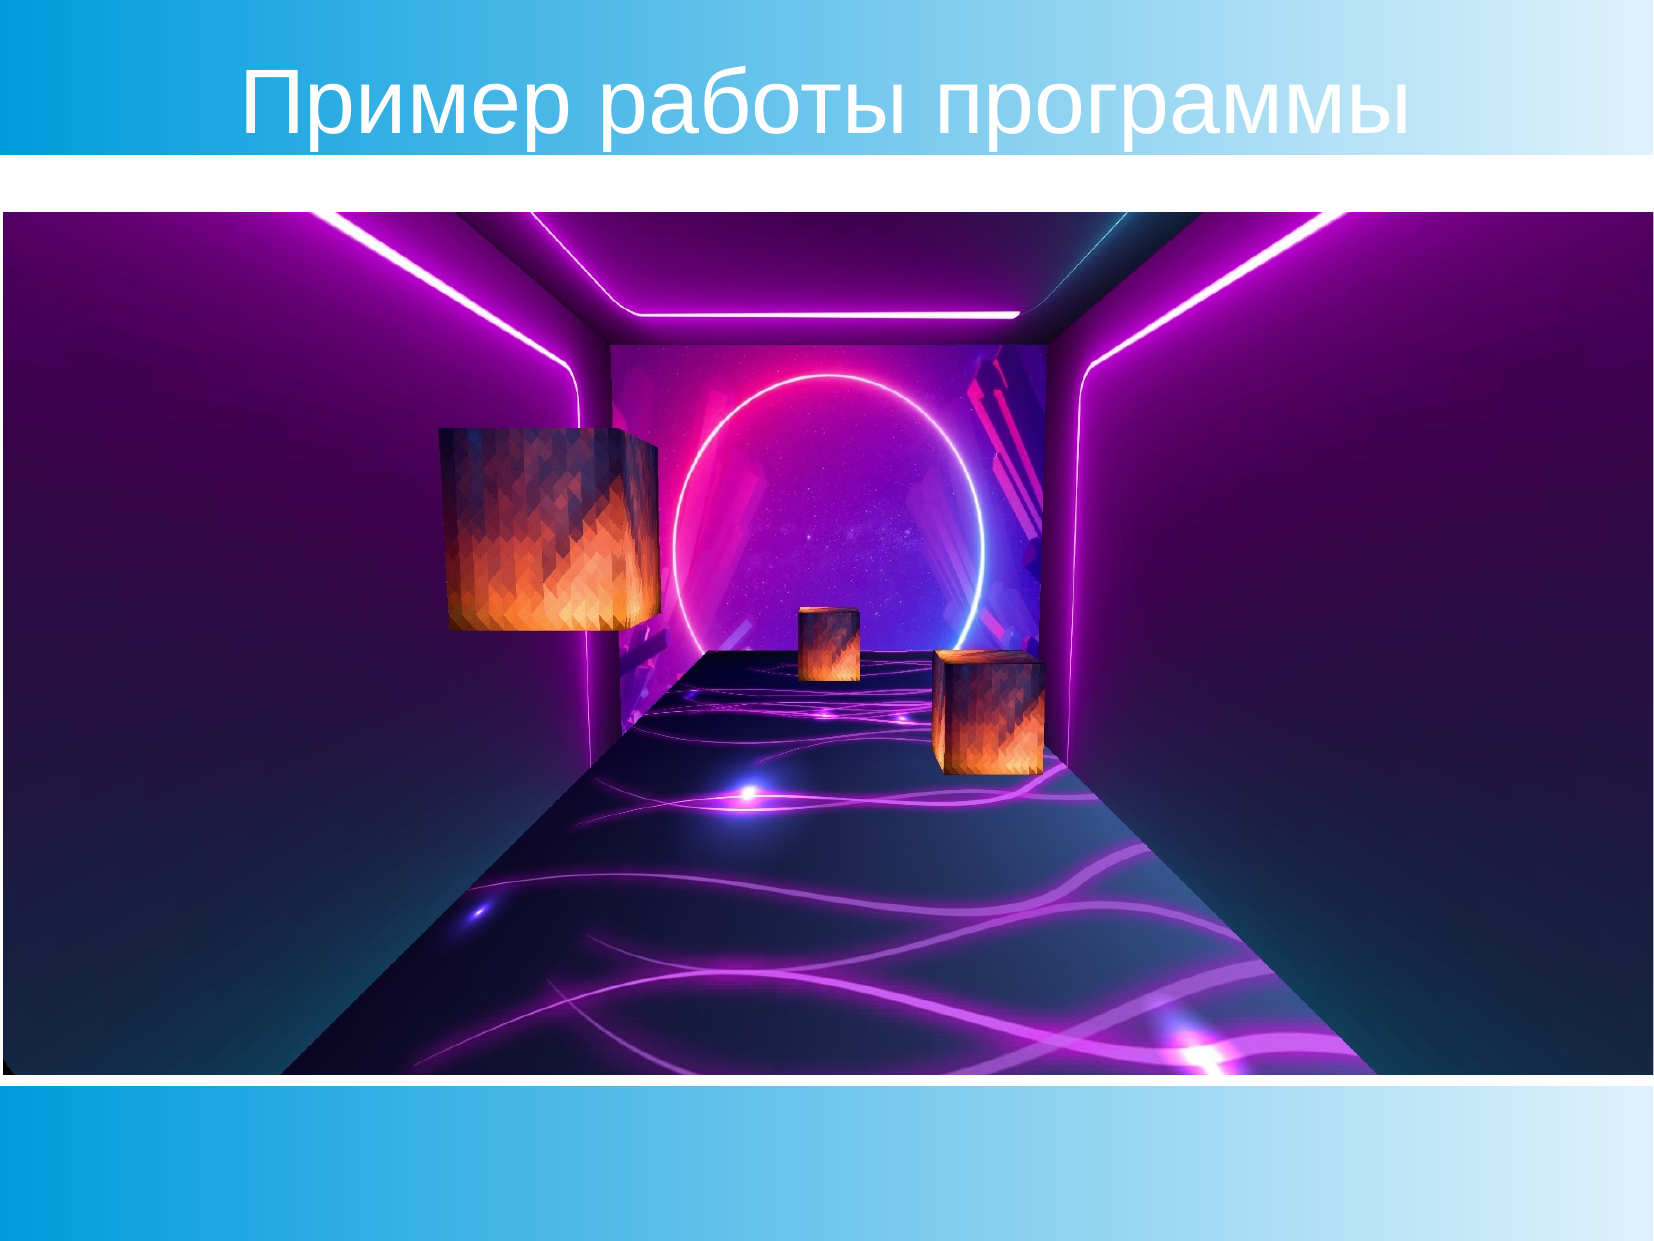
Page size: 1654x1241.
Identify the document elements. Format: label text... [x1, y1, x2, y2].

title Пример работы программы [82, 49, 1571, 155]
picture [3, 212, 1654, 1075]
